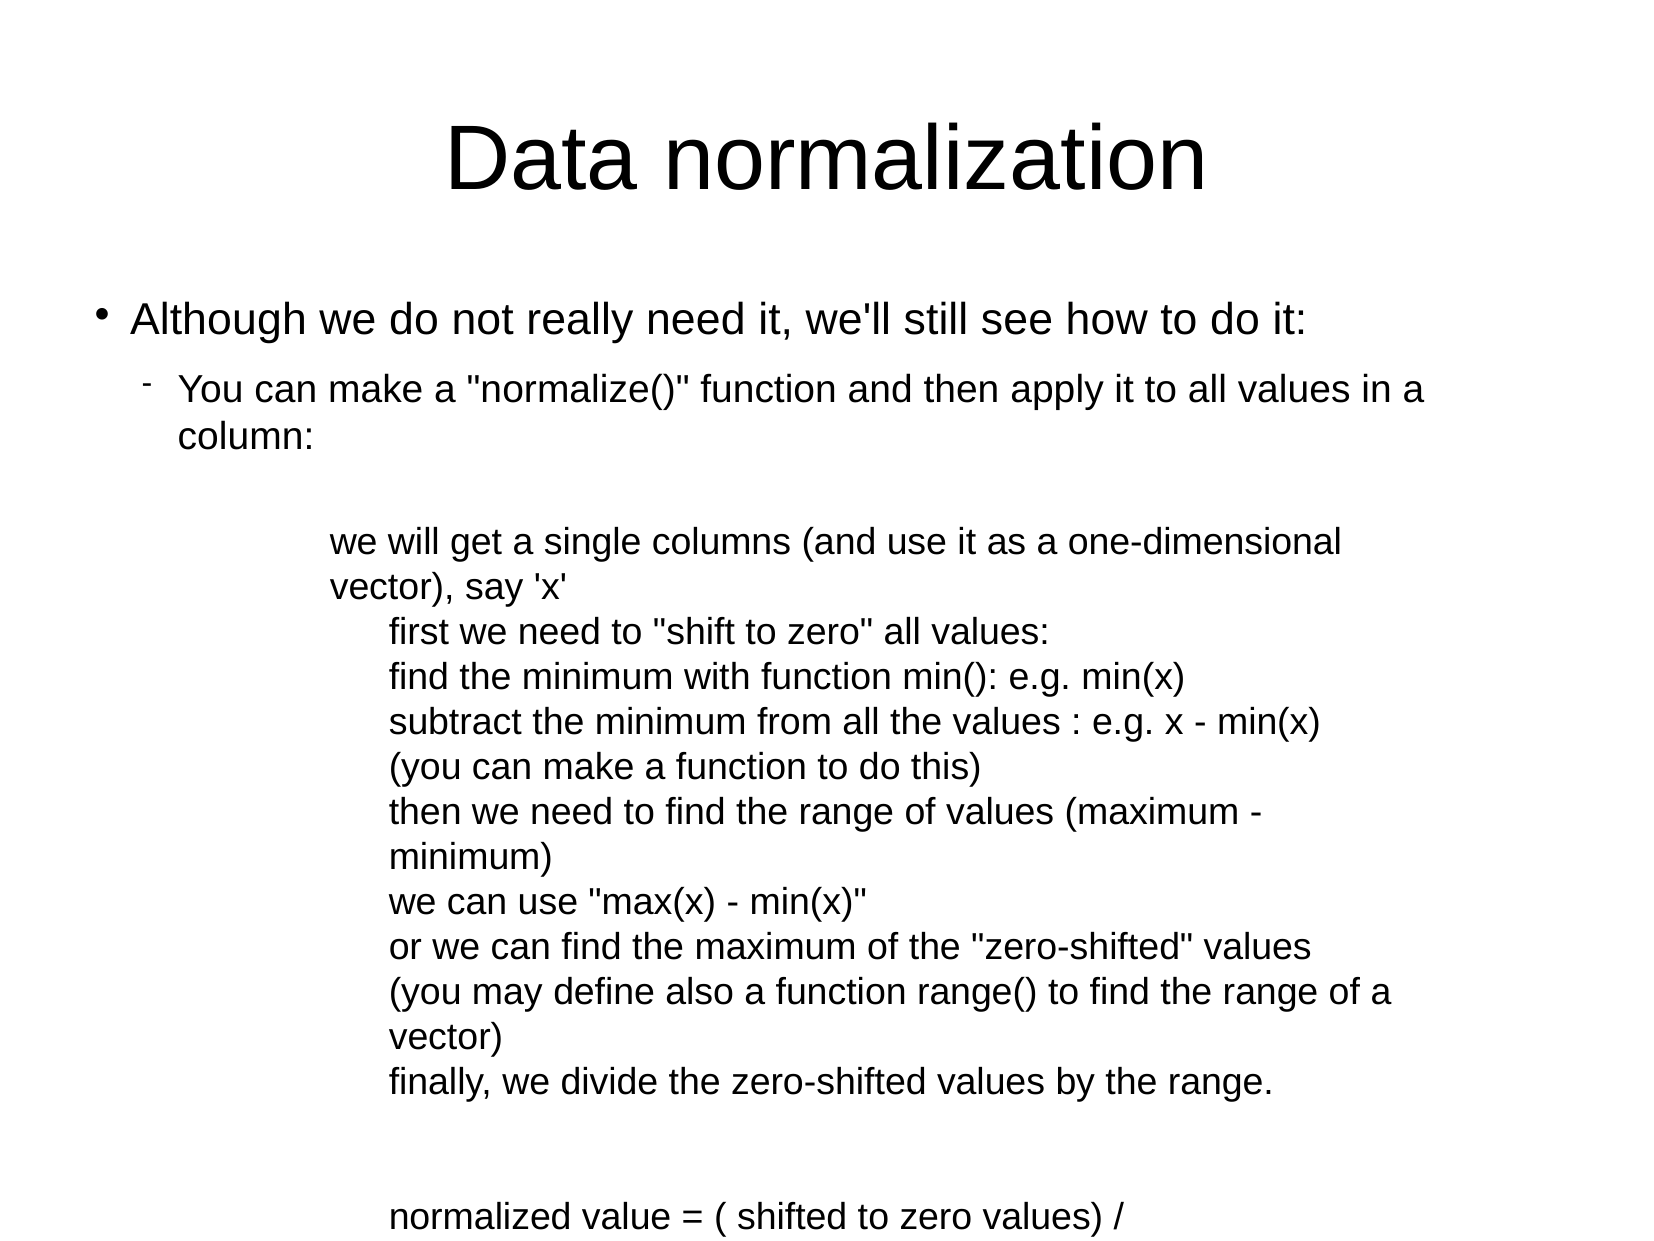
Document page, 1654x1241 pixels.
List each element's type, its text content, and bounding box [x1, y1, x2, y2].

text_box Data normalization [82, 49, 1571, 257]
text_box we will get a single columns (and use it as a one-dimensional vector), say 'x' first we need to "shift to zero" all values: find the minimum with function min(): e.g. min(x) subtract the minimum from all the values : e.g. x - min(x) (you can make a function to do this) then we need to find the range of values (maximum - minimum) we can use "max(x) - min(x)" or we can find the maximum of the "zero-shifted" values (you may define also a function range() to find the range of a vector) finally, we divide the zero-shifted values by the range. normalized value = ( shifted to zero values) / range of all original values [314, 510, 1425, 1197]
text_box Although we do not really need it, we'll still see how to do it: You can make a "normalize()" function and then apply it to all values in a column: [82, 290, 1571, 1087]
